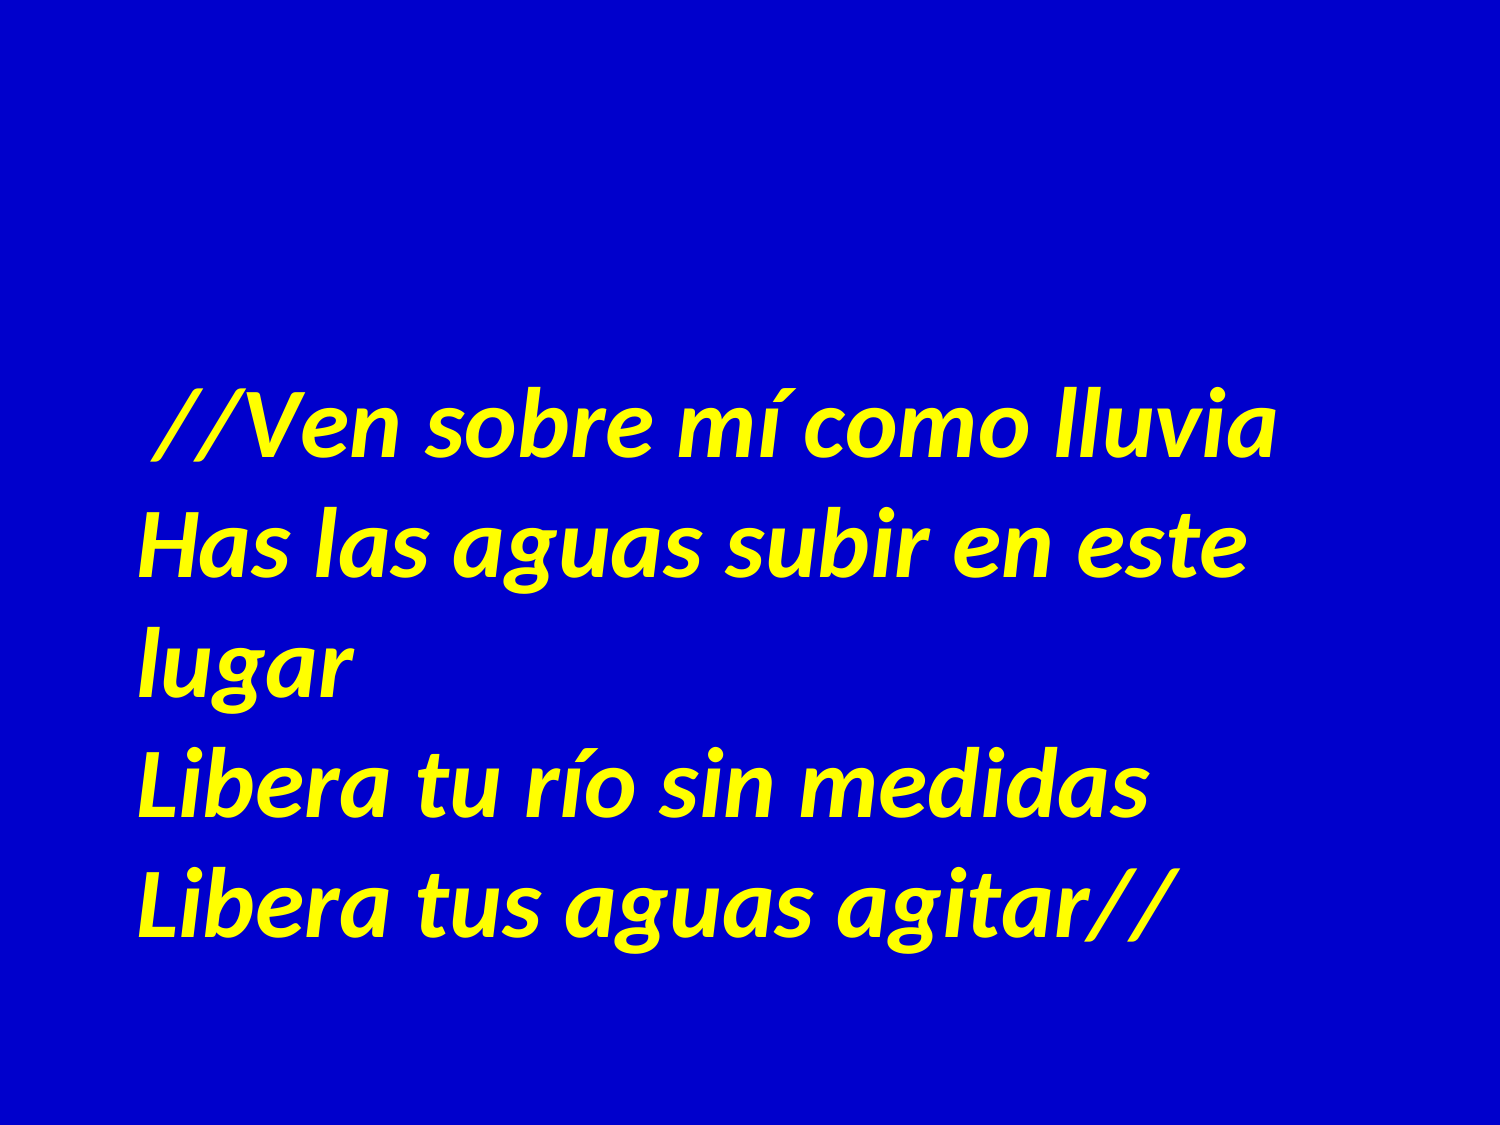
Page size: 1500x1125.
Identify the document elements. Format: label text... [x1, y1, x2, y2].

text_box //Ven sobre mí como lluvia Has las aguas subir en este lugar Libera tu río sin medidas Libera tus aguas agitar// [64, 350, 1447, 1006]
